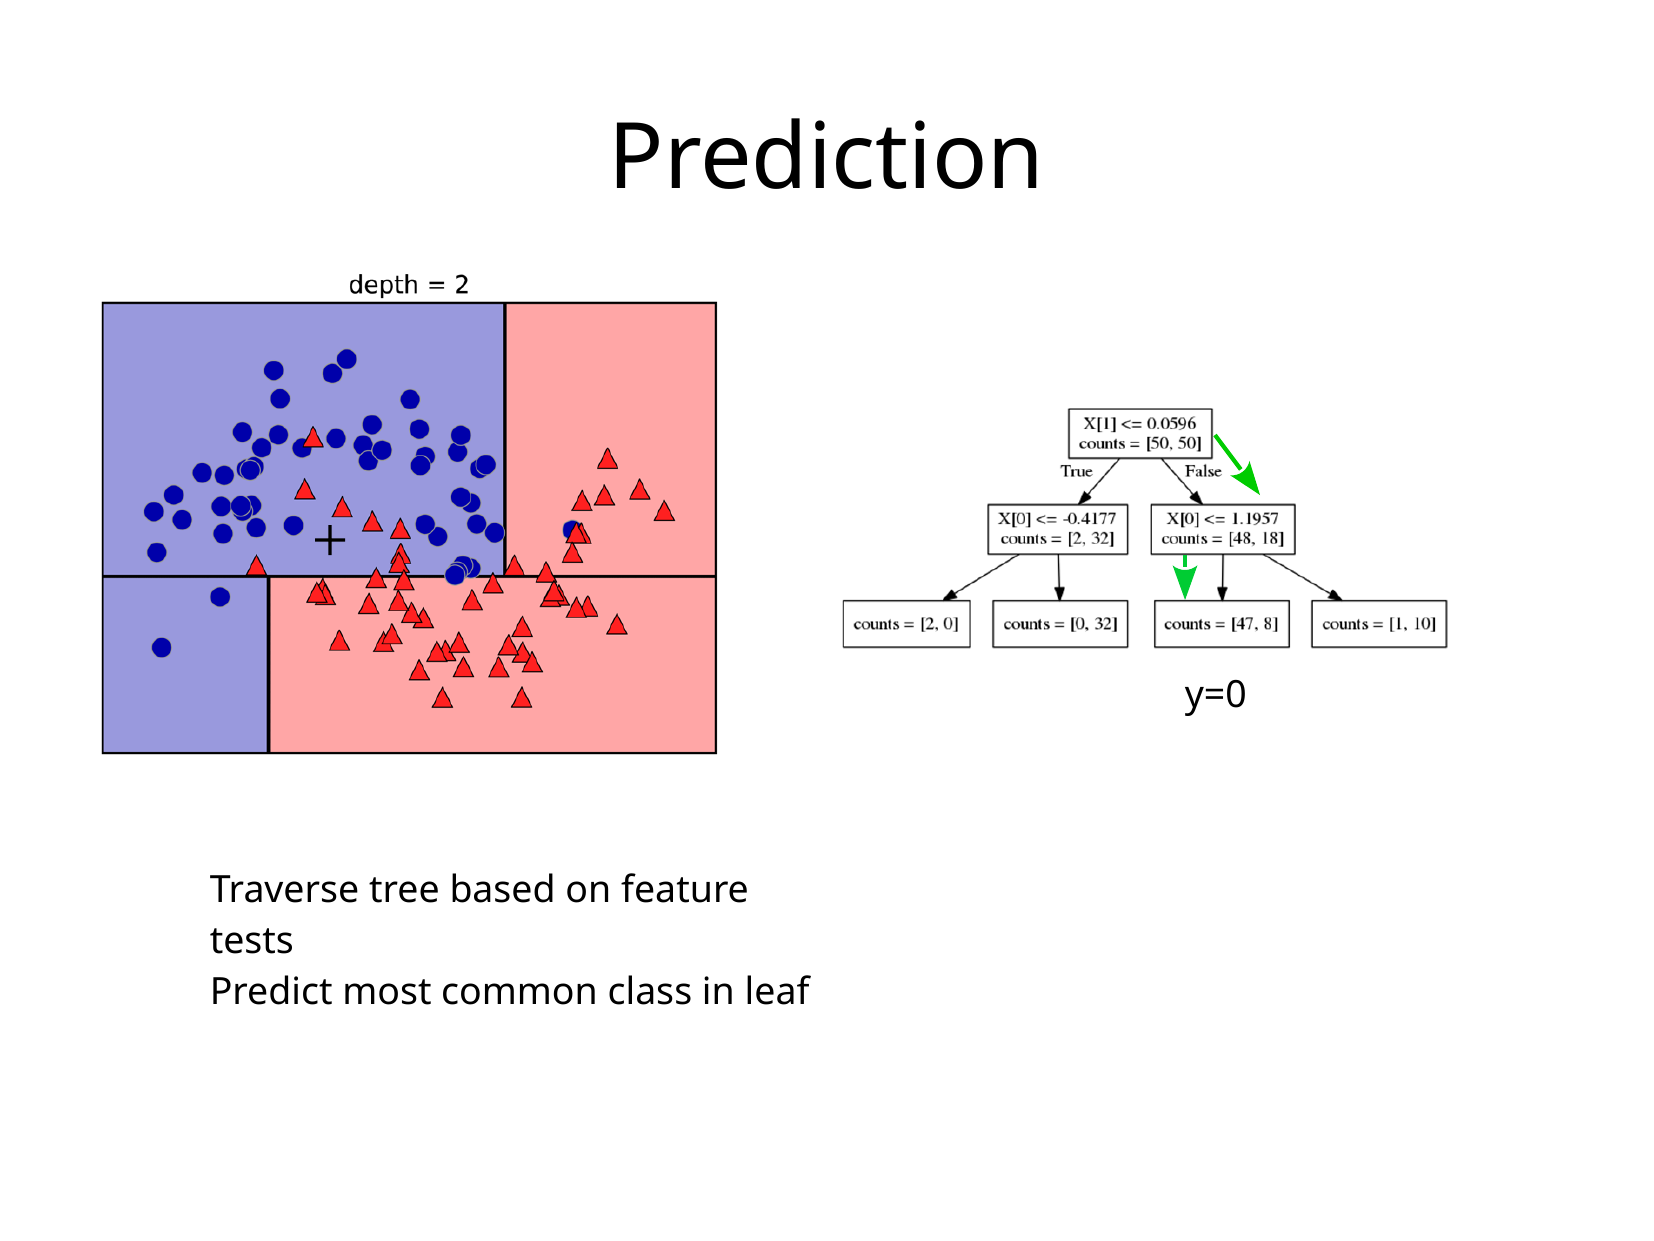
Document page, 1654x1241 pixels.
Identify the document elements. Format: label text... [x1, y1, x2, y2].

text_box [315, 525, 346, 556]
text_box Traverse tree based on feature tests Predict most common class in leaf [195, 855, 826, 946]
text_box y=0 [1170, 660, 1351, 713]
title Prediction [82, 49, 1571, 257]
picture [90, 274, 1451, 766]
